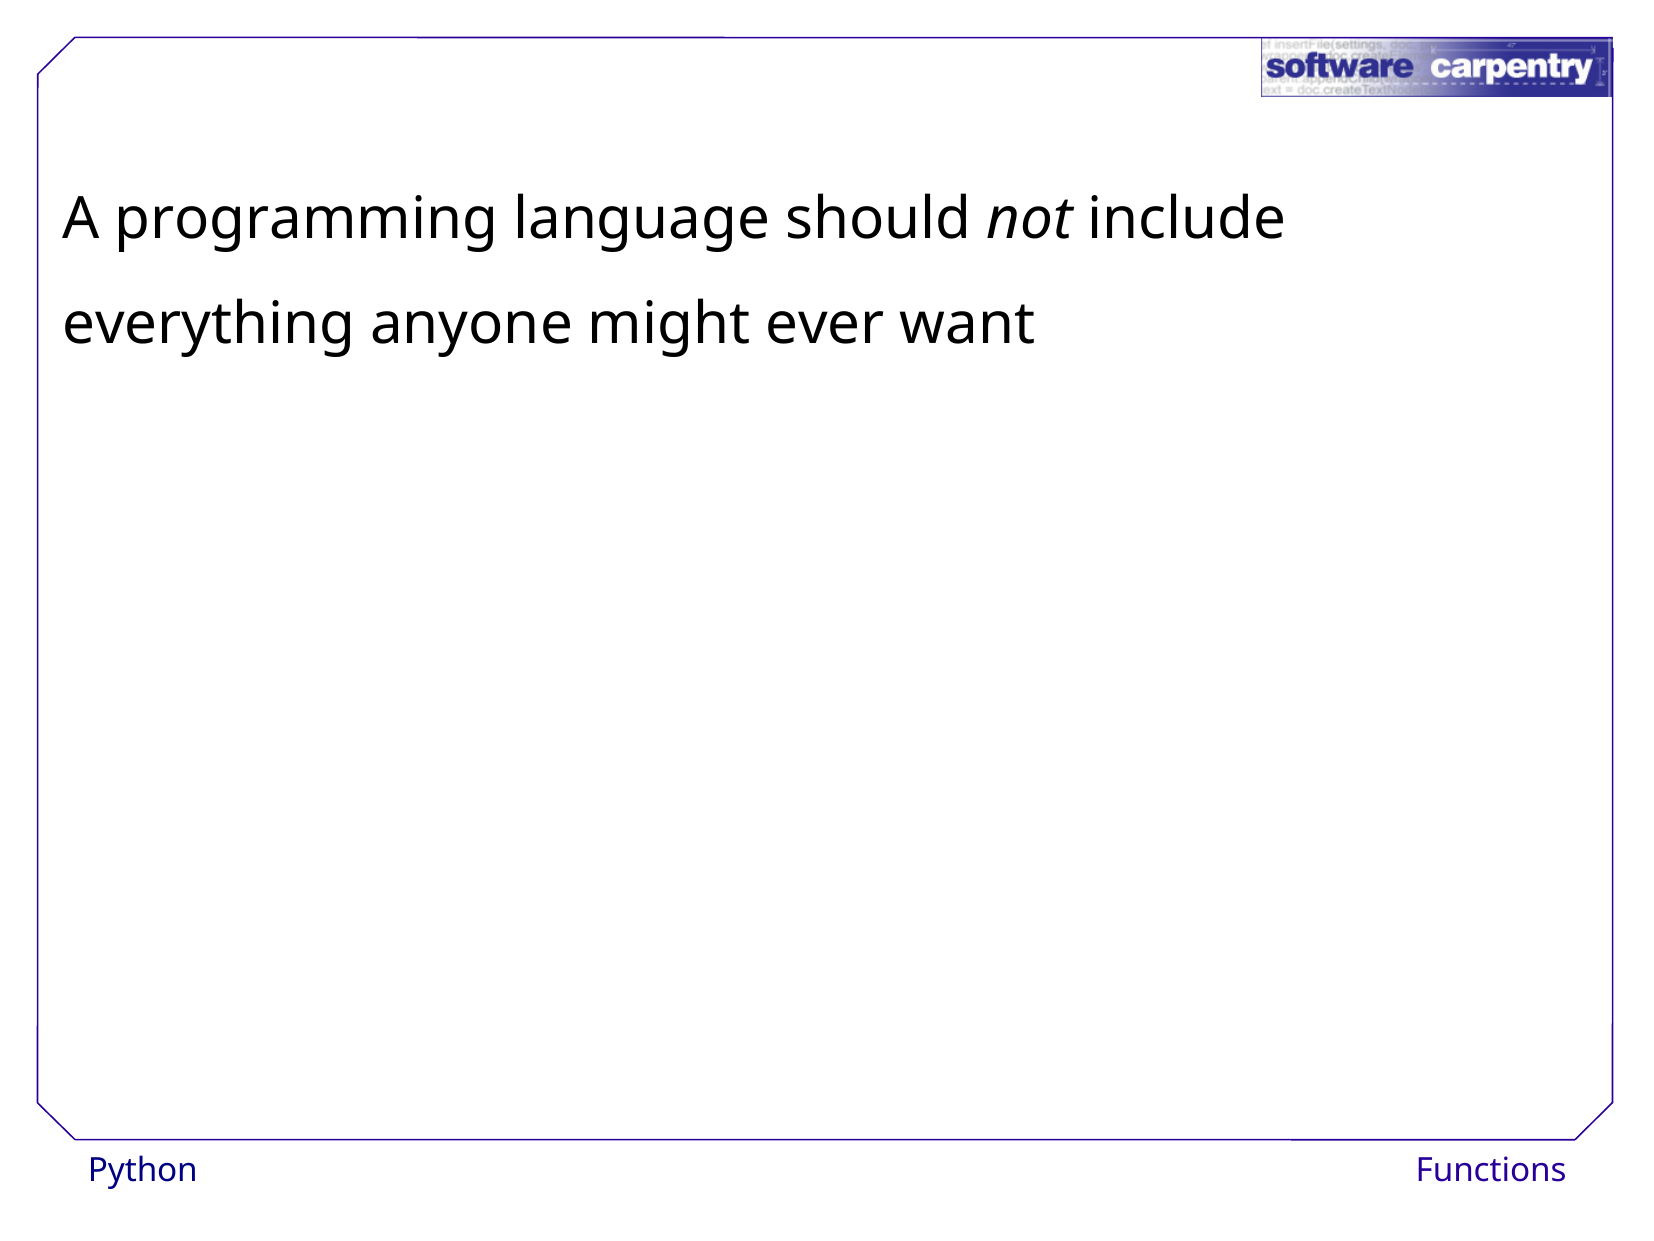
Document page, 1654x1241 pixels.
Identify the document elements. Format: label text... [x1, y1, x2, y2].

picture [1261, 39, 1613, 97]
text_box A programming language should not include everything anyone might ever want [47, 137, 1452, 364]
